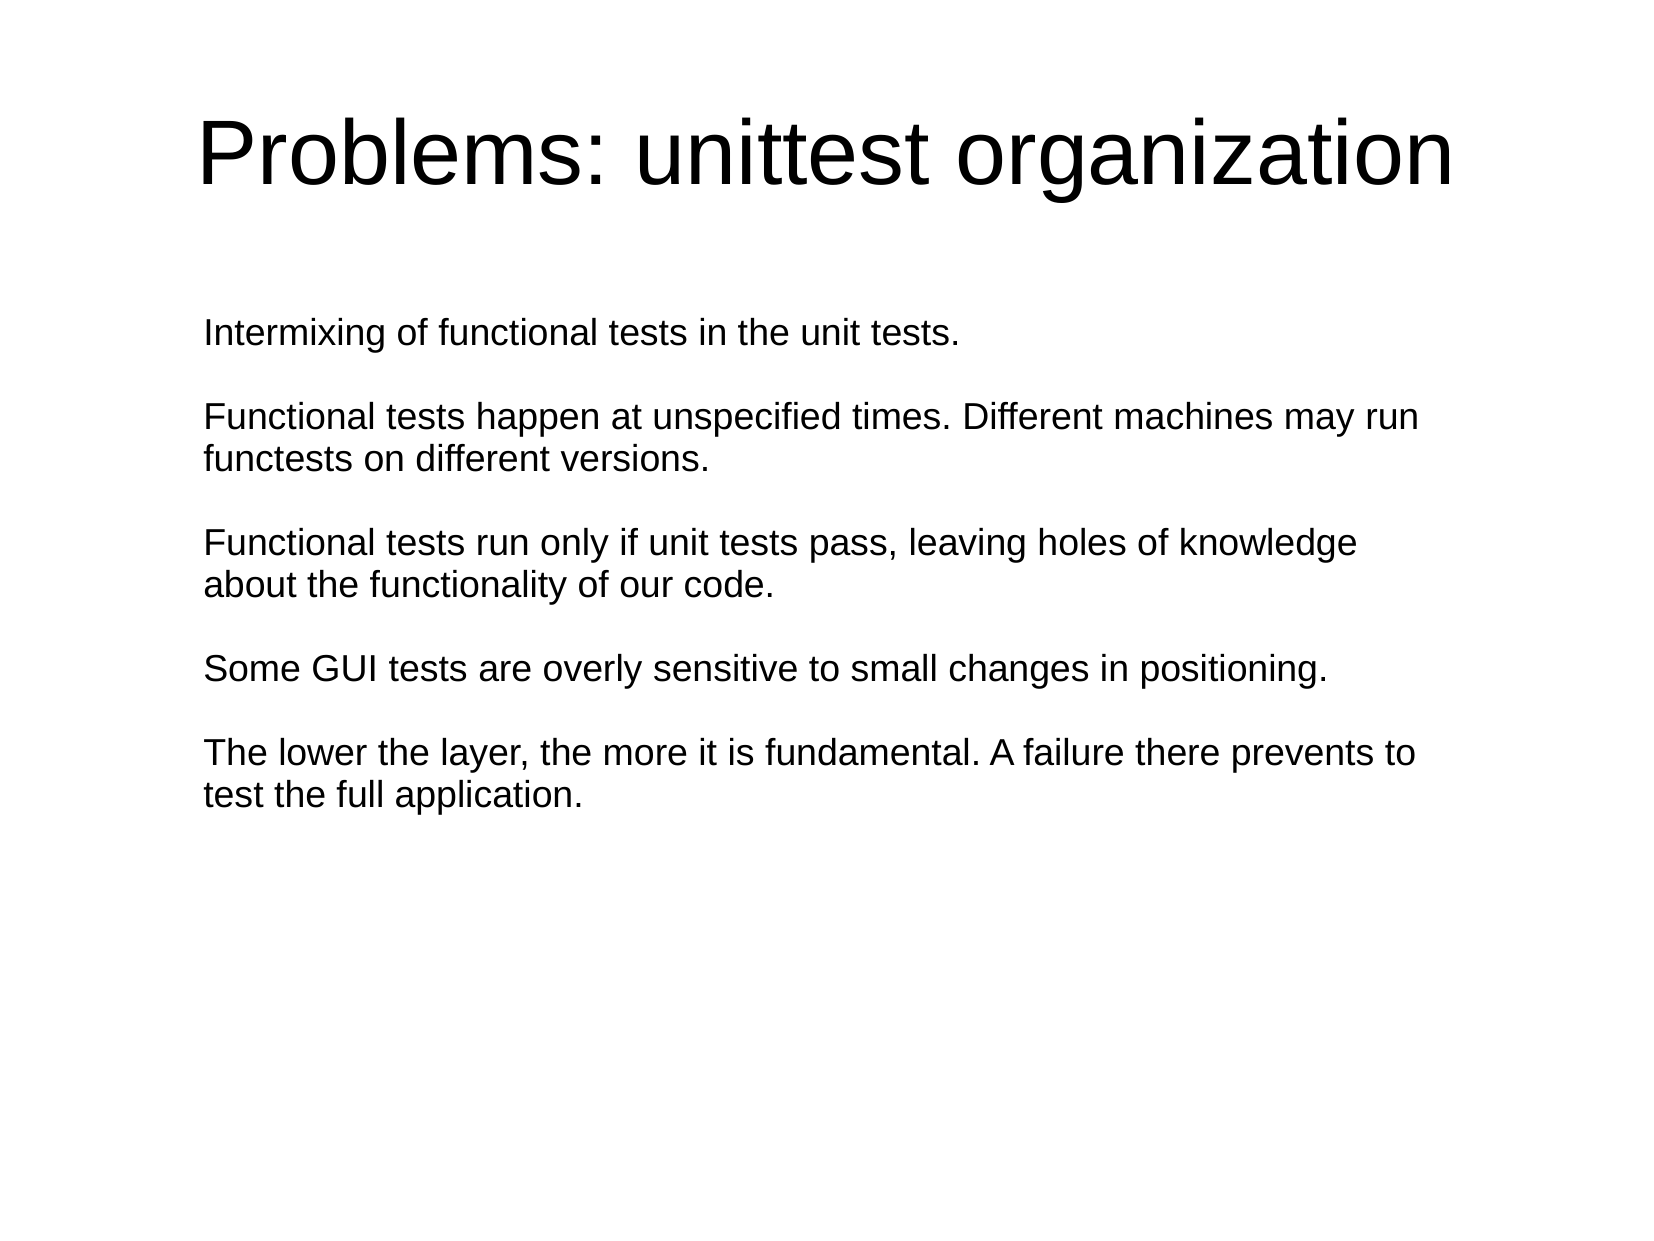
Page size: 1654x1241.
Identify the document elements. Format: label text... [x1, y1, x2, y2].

text_box Intermixing of functional tests in the unit tests. Functional tests happen at unspecified times. Different machines may run functests on different versions. Functional tests run only if unit tests pass, leaving holes of knowledge about the functionality of our code. Some GUI tests are overly sensitive to small changes in positioning. The lower the layer, the more it is fundamental. A failure there prevents to test the full application. [188, 304, 1501, 866]
title Problems: unittest organization [82, 49, 1571, 257]
